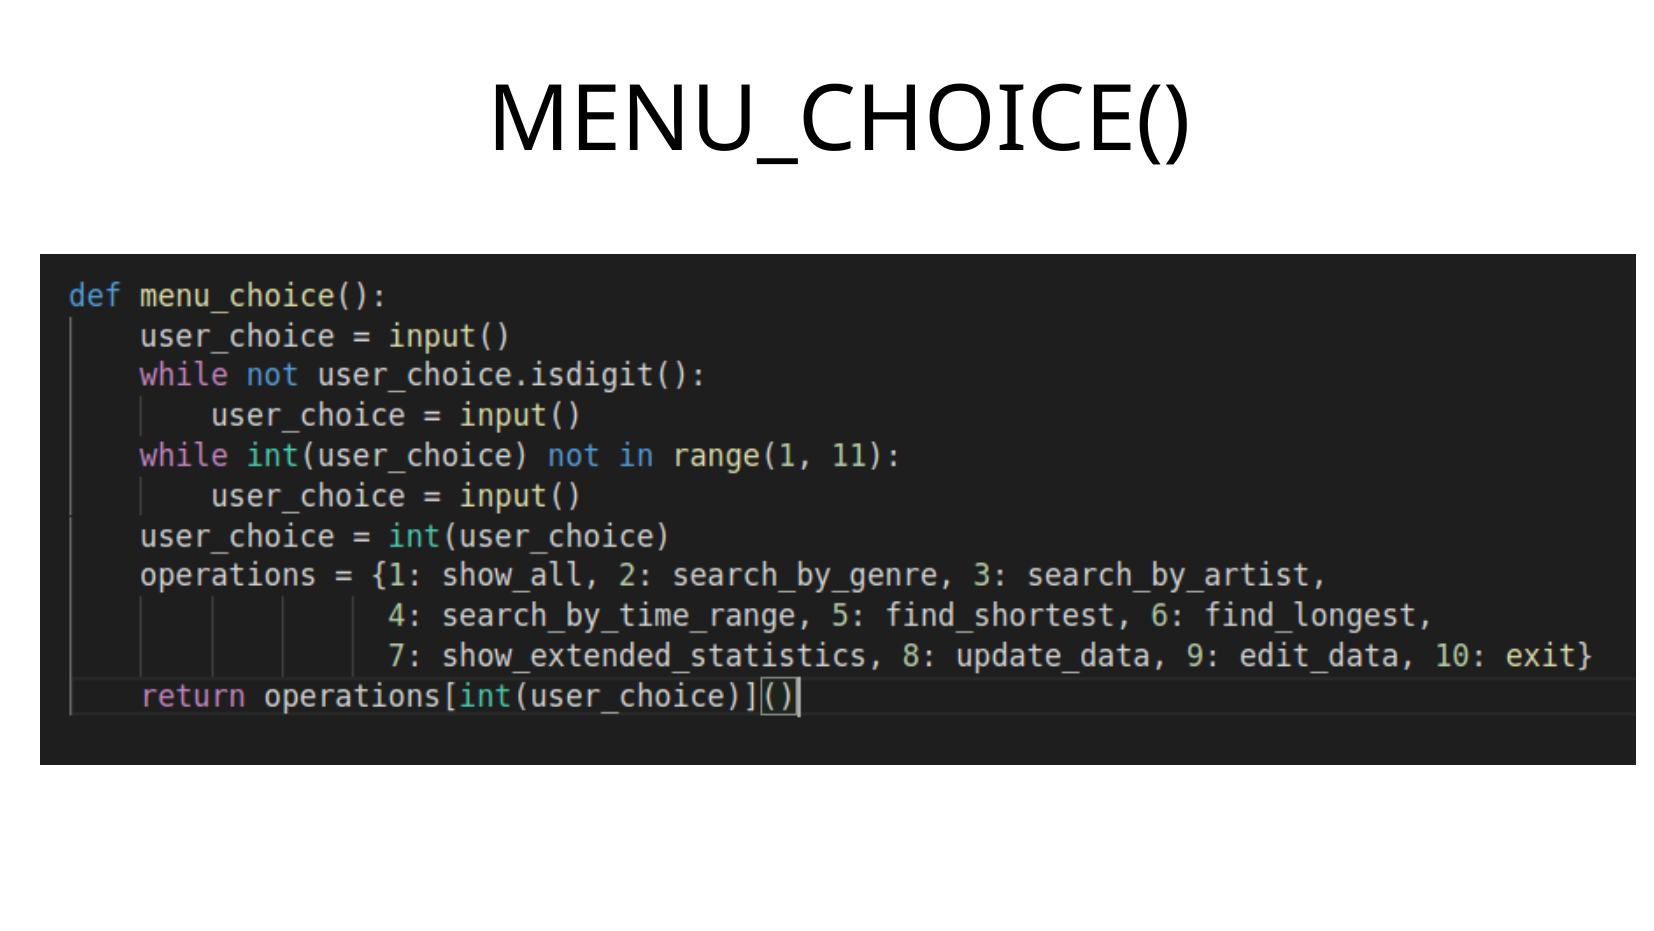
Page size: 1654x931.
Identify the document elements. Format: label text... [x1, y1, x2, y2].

picture [40, 254, 1636, 766]
title MENU_CHOICE() [82, 37, 1571, 193]
